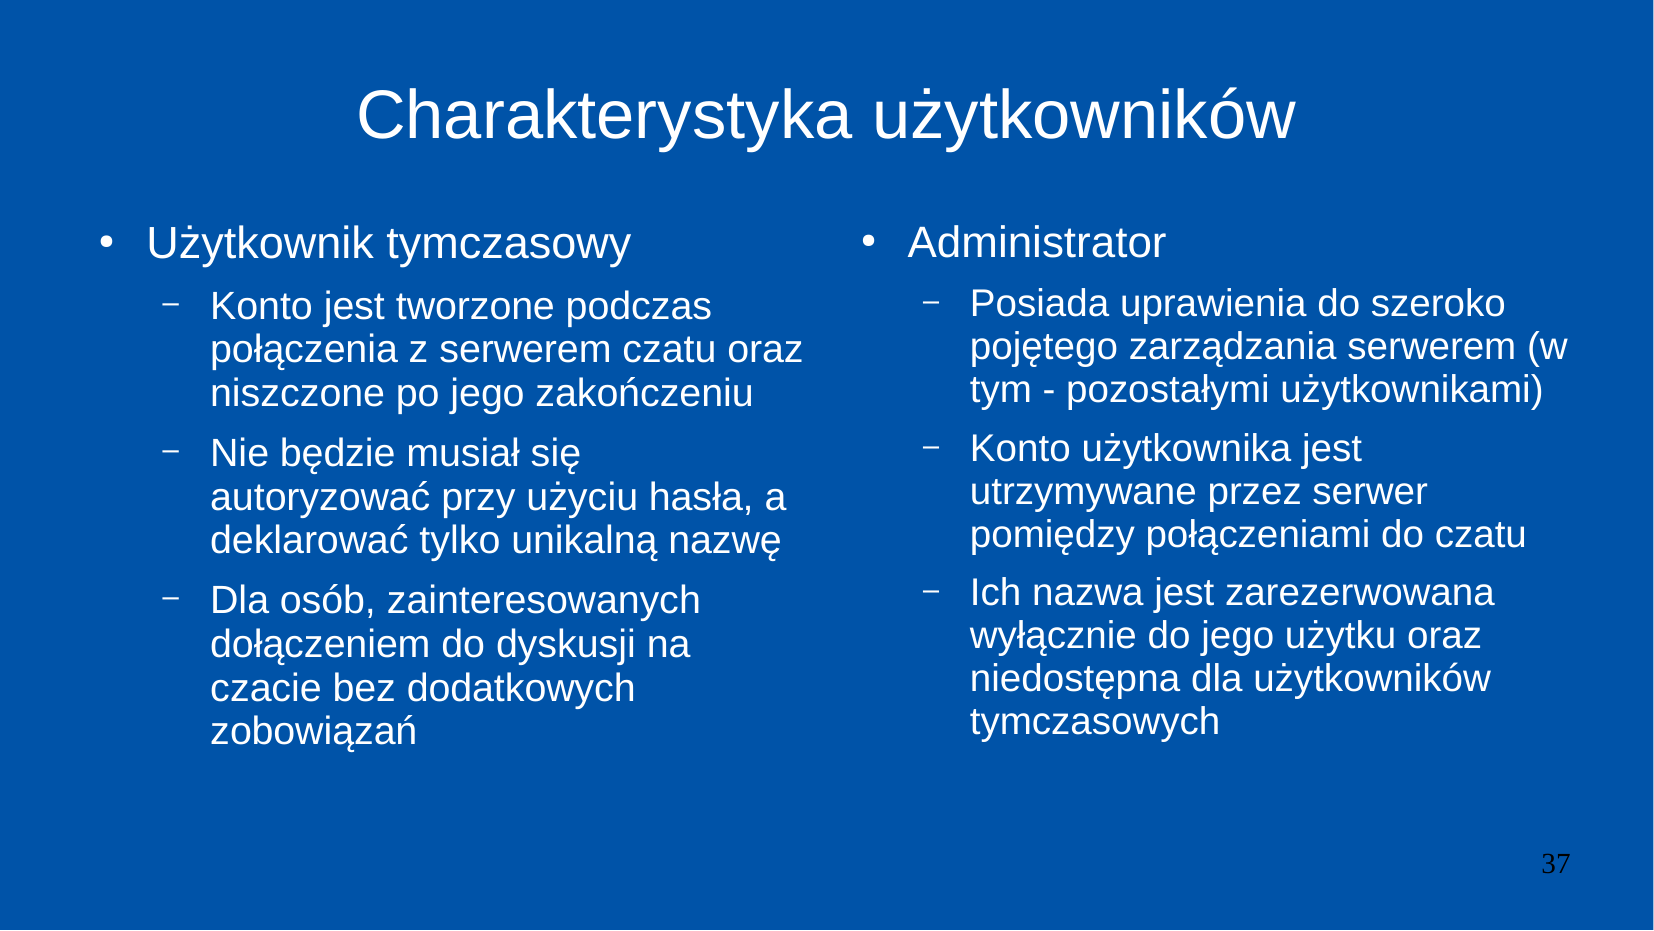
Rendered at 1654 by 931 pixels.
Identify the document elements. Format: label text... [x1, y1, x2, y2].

list Administrator Posiada uprawienia do szeroko pojętego zarządzania serwerem (w tym - pozostałymi użytkownikami) Konto użytkownika jest utrzymywane przez serwer pomiędzy połączeniami do czatu Ich nazwa jest zarezerwowana wyłącznie do jego użytku oraz niedostępna dla użytkowników tymczasowych [845, 217, 1572, 758]
list Użytkownik tymczasowy Konto jest tworzone podczas połączenia z serwerem czatu oraz niszczone po jego zakończeniu Nie będzie musiał się autoryzować przy użyciu hasła, a deklarować tylko unikalną nazwę Dla osób, zainteresowanych dołączeniem do dyskusji na czacie bez dodatkowych zobowiązań [82, 217, 809, 758]
title Charakterystyka użytkowników [82, 37, 1571, 193]
